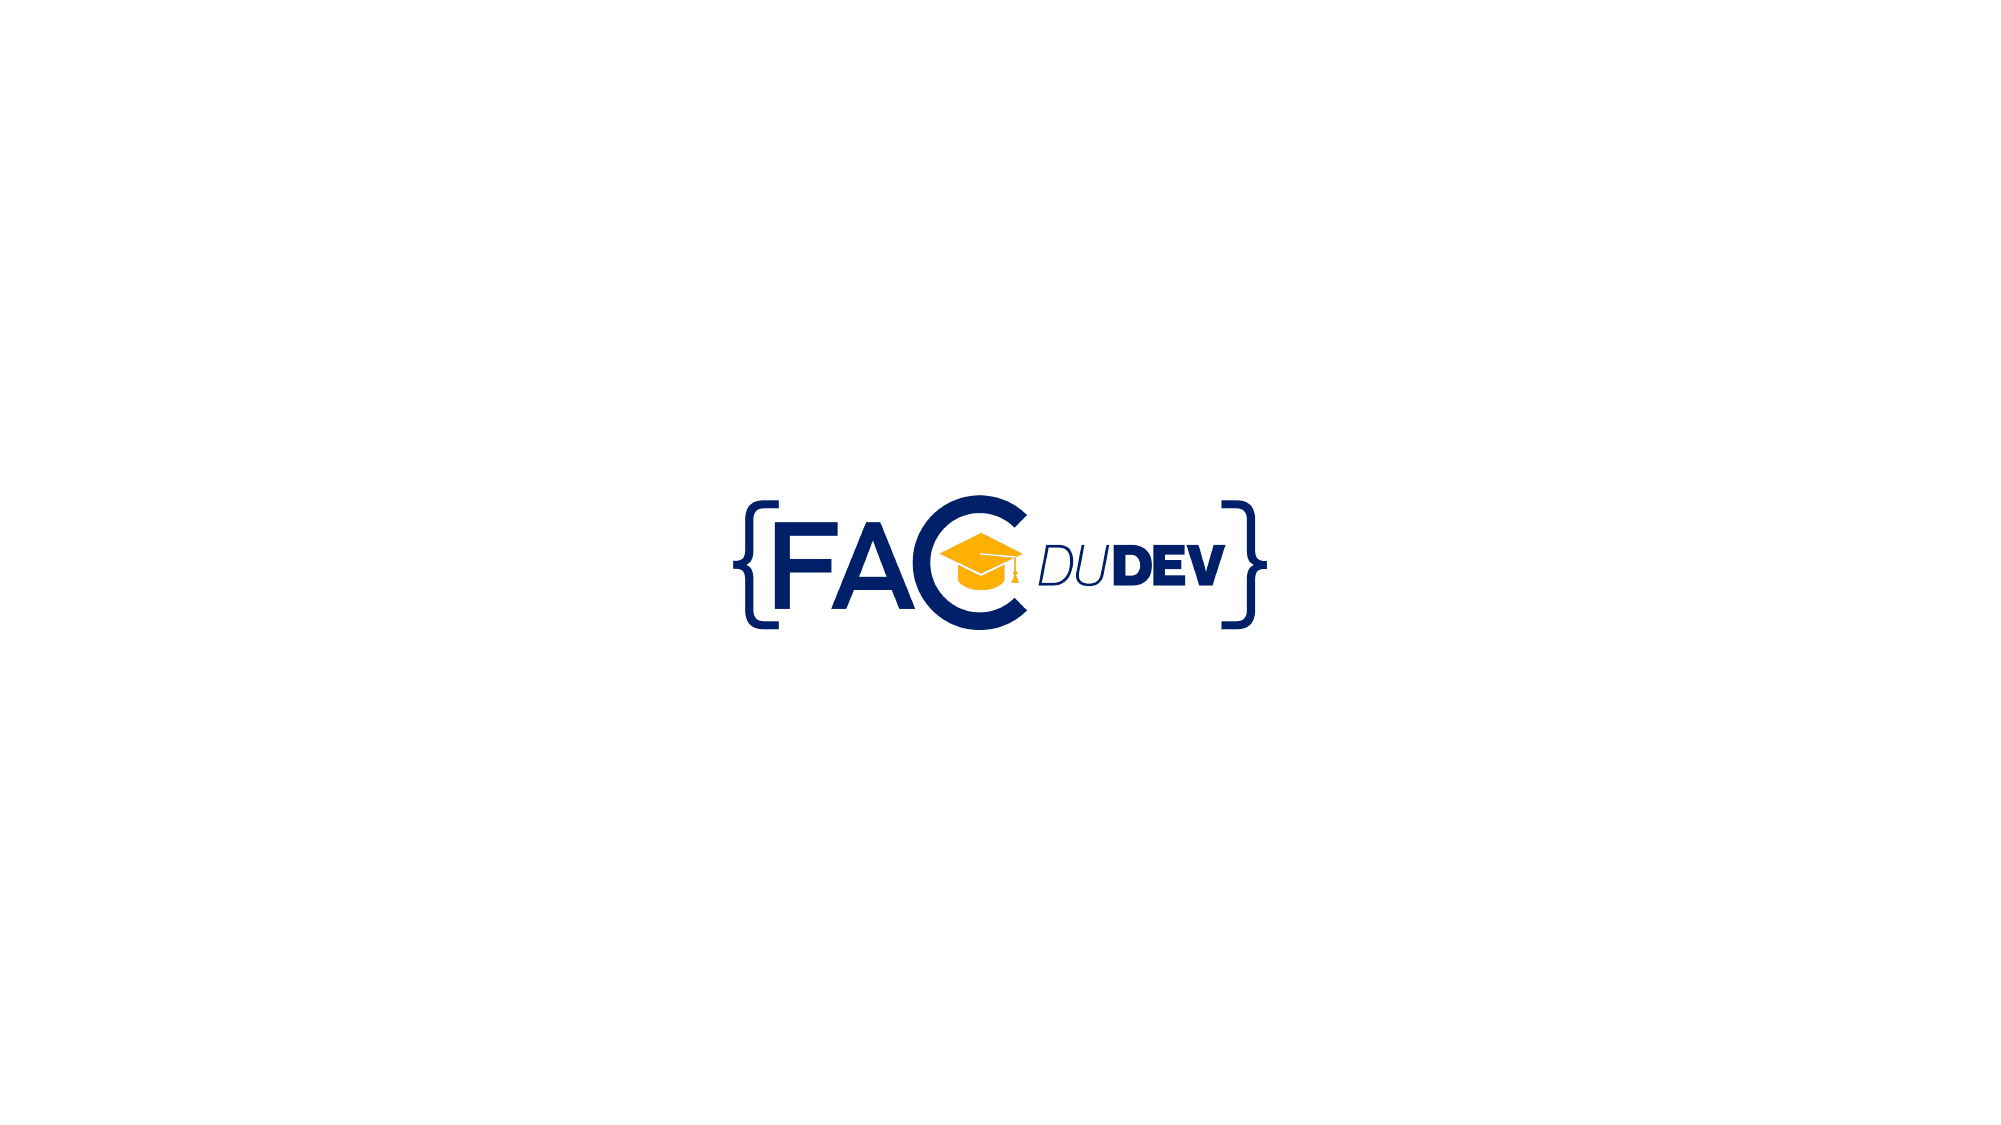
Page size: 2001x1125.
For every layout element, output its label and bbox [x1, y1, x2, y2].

picture [733, 495, 1267, 630]
